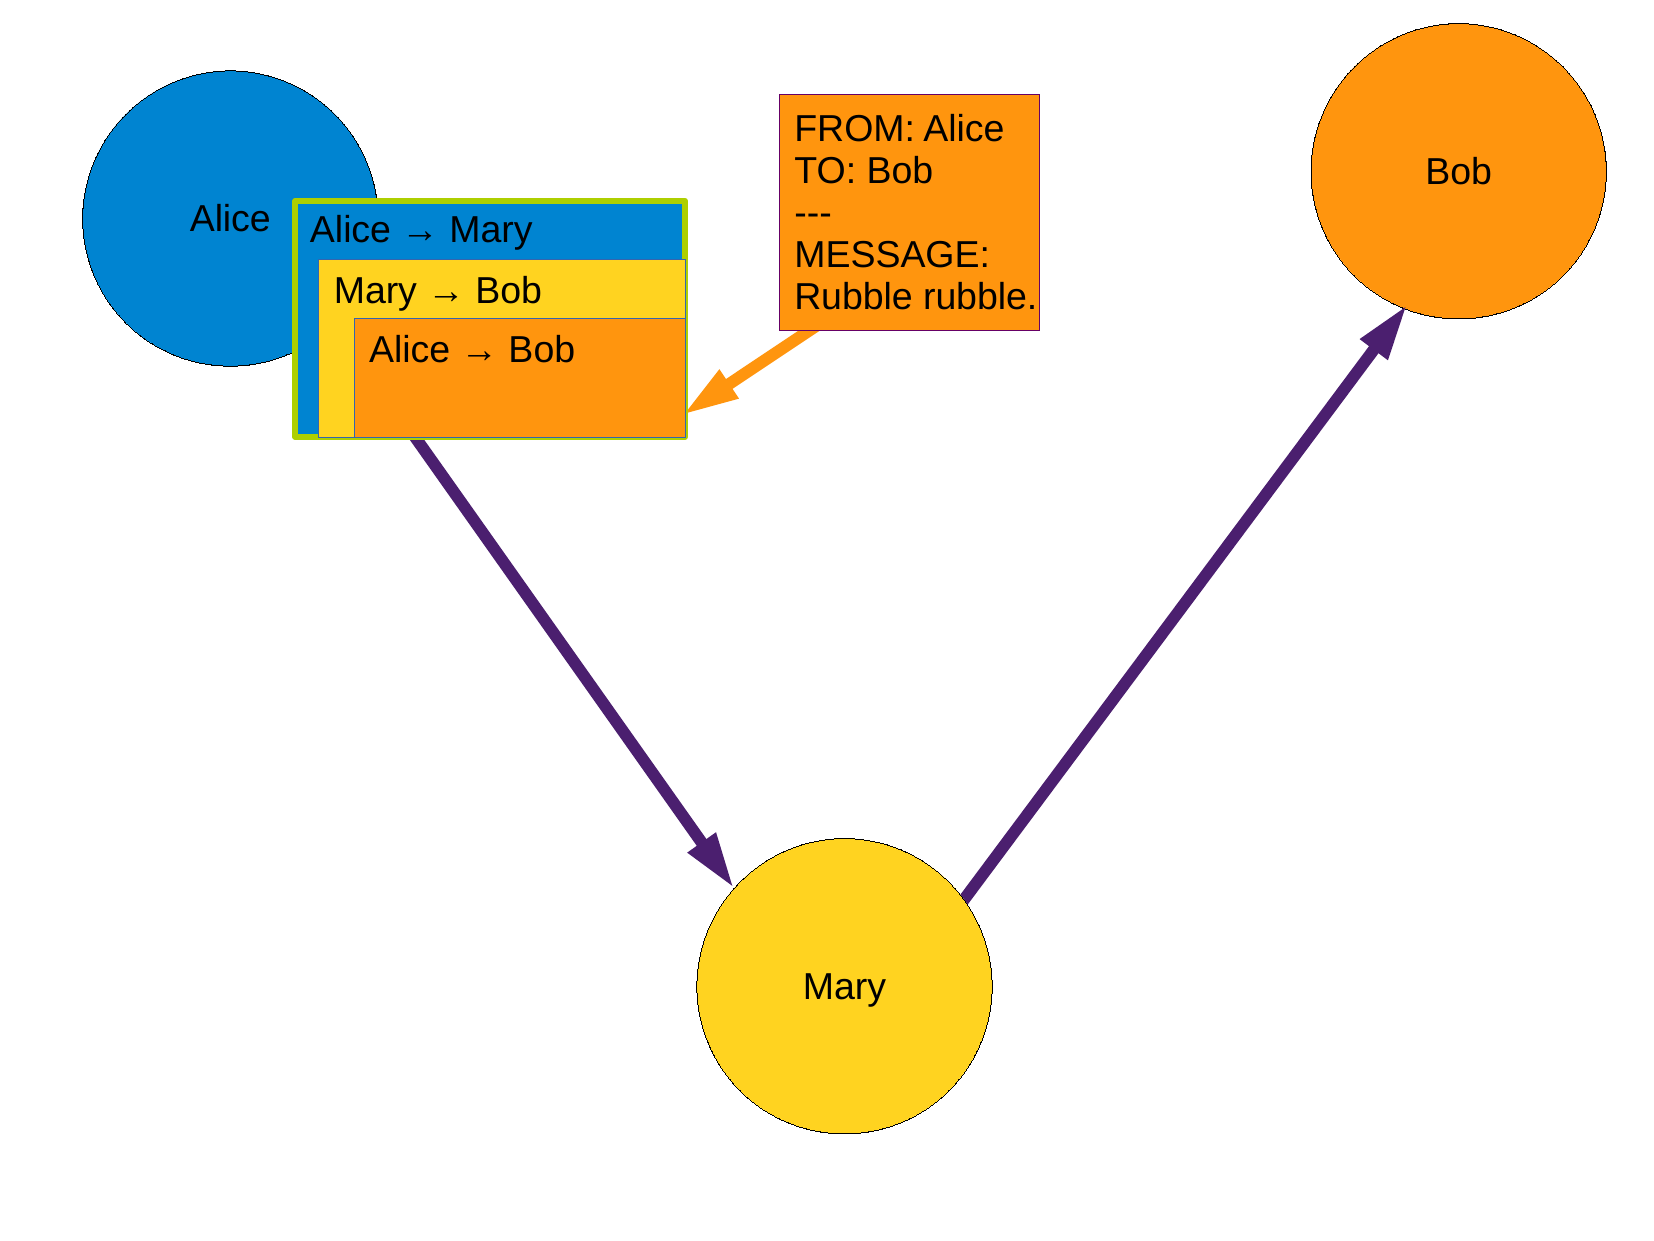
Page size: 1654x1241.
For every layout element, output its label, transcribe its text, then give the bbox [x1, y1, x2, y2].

text_box [295, 258, 686, 438]
text_box Bob [1311, 23, 1607, 319]
text_box Mary → Bob [318, 262, 686, 319]
text_box Alice → Bob [354, 321, 662, 378]
text_box Alice → Mary [295, 200, 686, 258]
text_box FROM: Alice TO: Bob --- MESSAGE: Rubble rubble. [779, 94, 1040, 331]
text_box Alice [82, 70, 377, 367]
text_box Mary [696, 838, 993, 1134]
